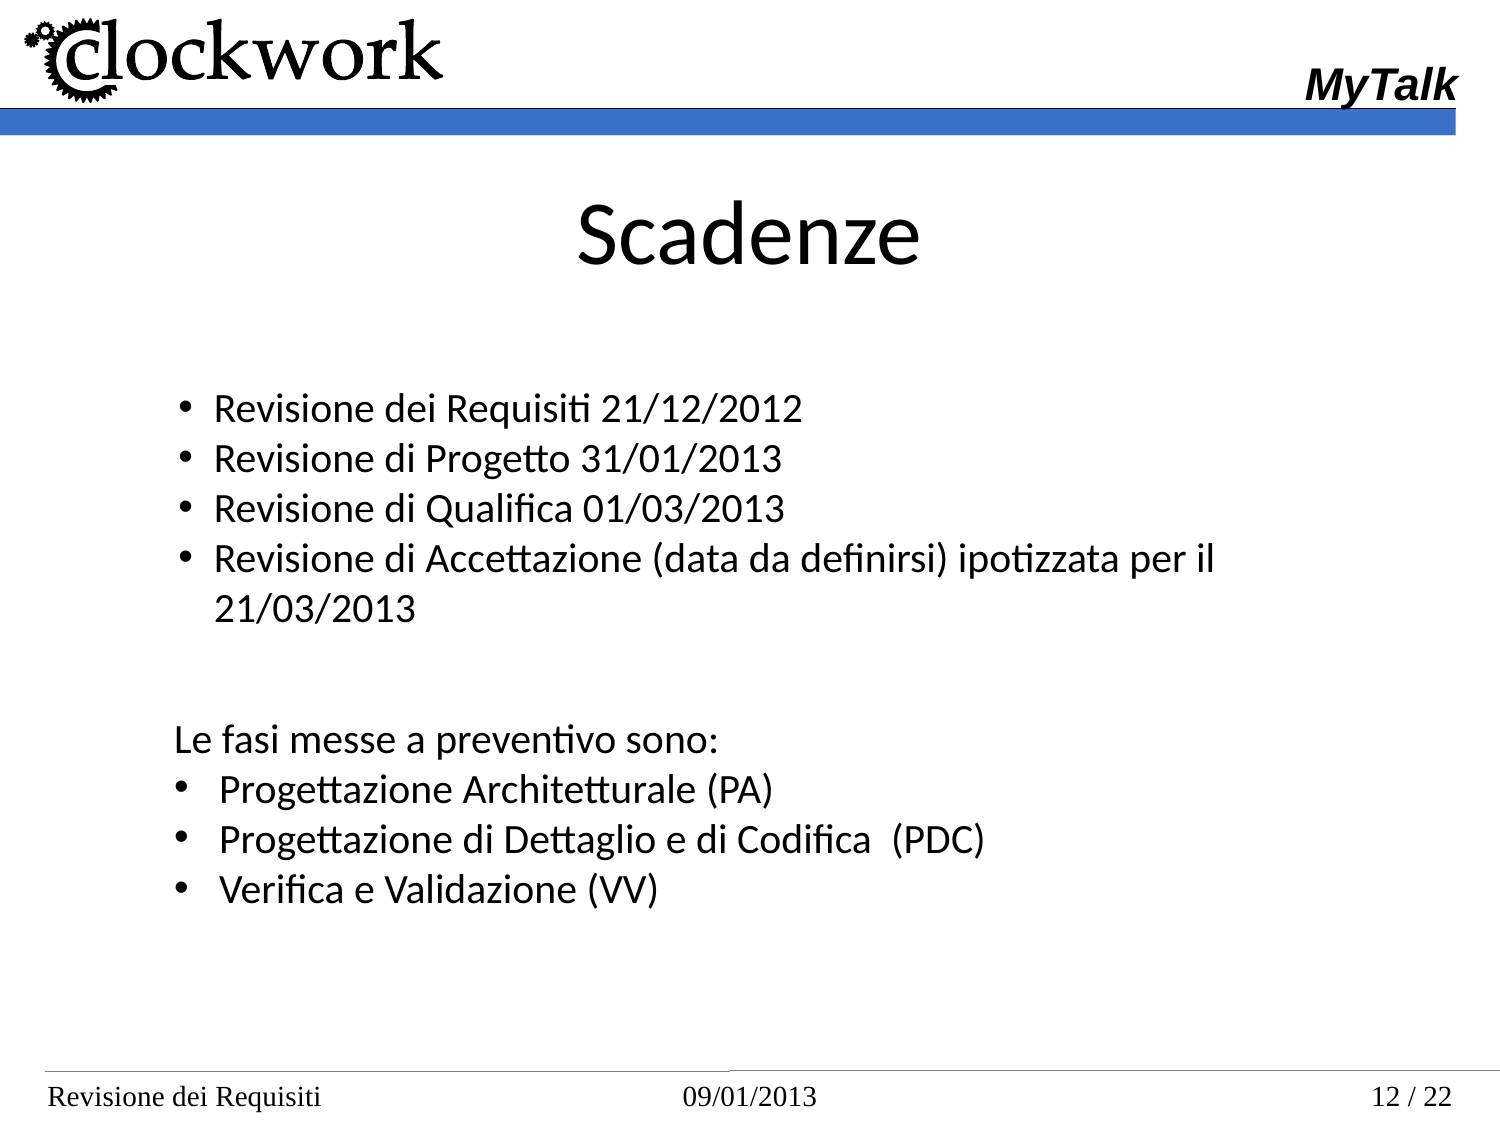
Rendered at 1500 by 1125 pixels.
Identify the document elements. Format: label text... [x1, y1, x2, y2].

title Scadenze [75, 133, 1425, 322]
text_box Le fasi messe a preventivo sono: Progettazione Architetturale (PA) Progettazione di Dettaglio e di Codifica (PDC) Verifica e Validazione (VV) [159, 704, 1161, 965]
text_box Revisione dei Requisiti 21/12/2012 Revisione di Progetto 31/01/2013 Revisione di Qualifica 01/03/2013 Revisione di Accettazione (data da definirsi) ipotizzata per il 21/03/2013 [53, 373, 1412, 639]
